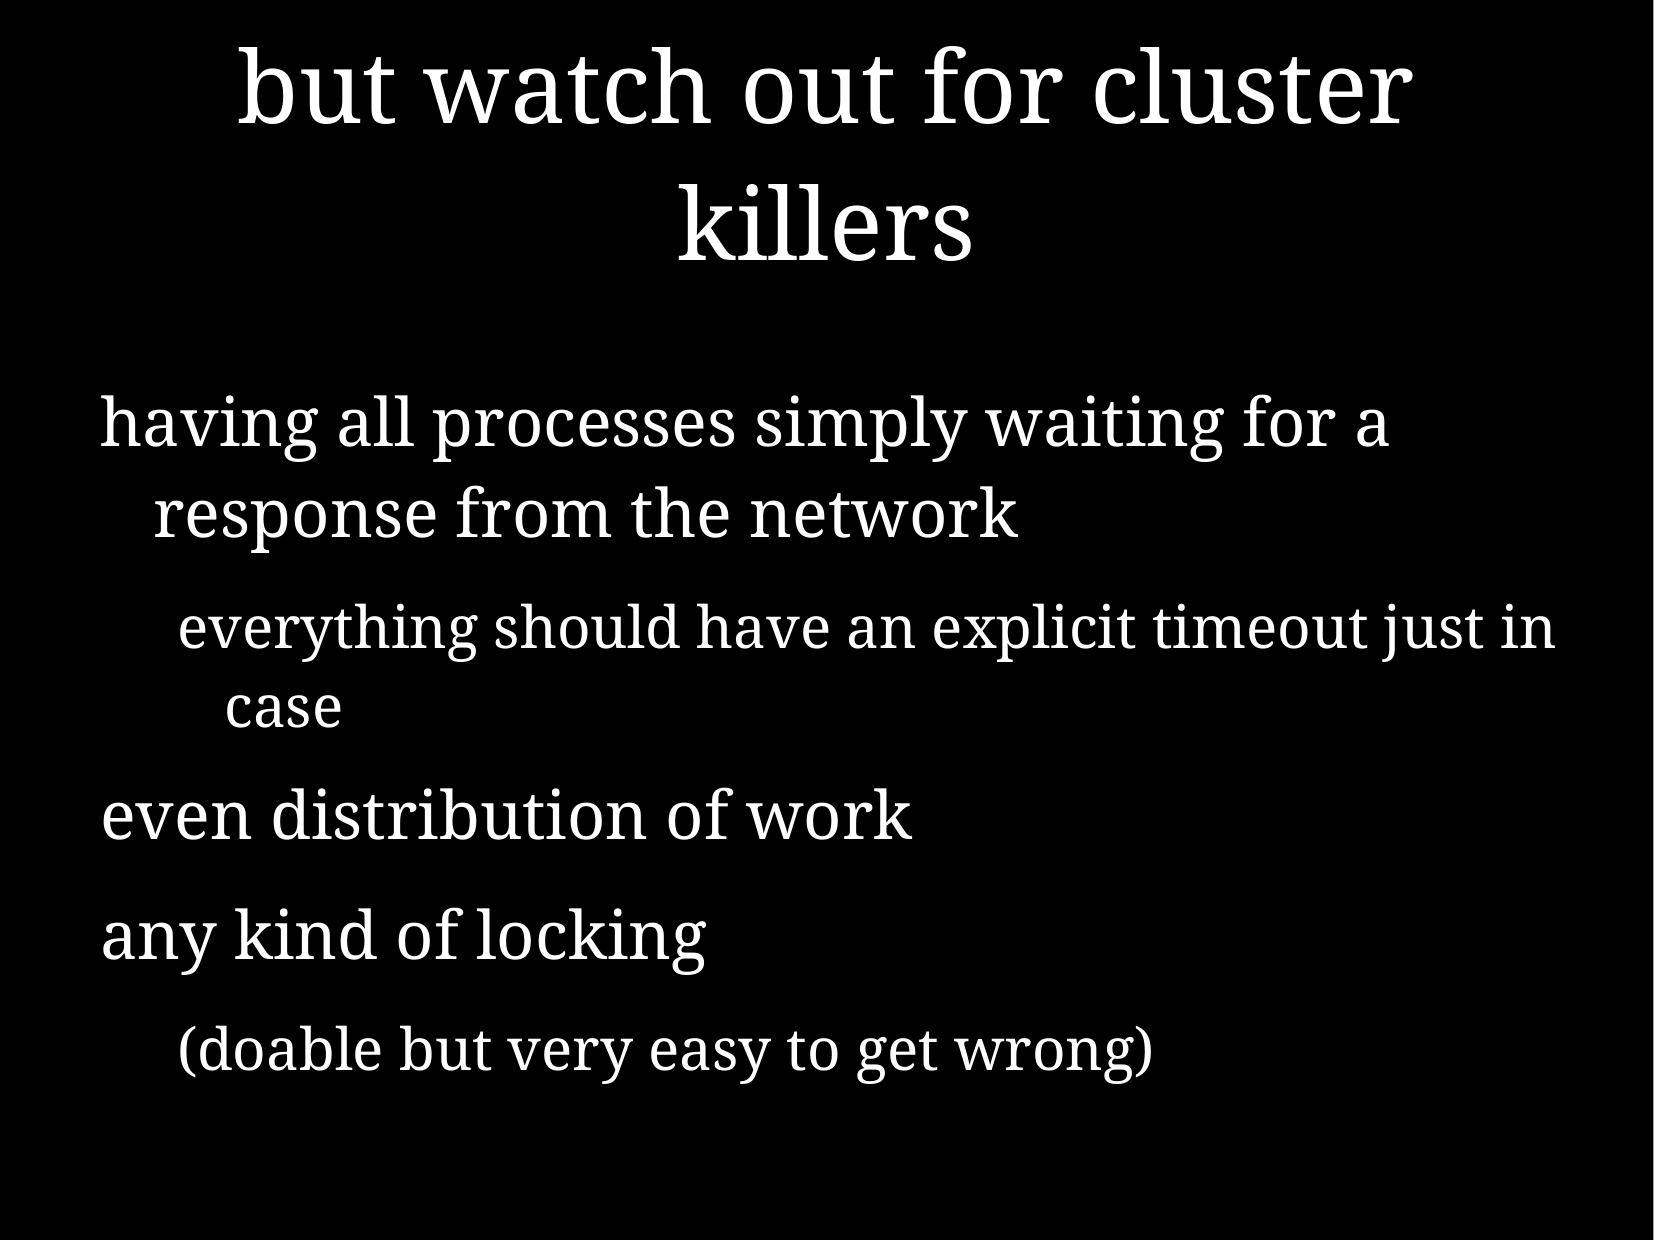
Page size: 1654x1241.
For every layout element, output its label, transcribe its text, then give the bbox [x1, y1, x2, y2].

title but watch out for cluster killers [82, 56, 1571, 250]
list having all processes simply waiting for a response from the network everything should have an explicit timeout just in case even distribution of work any kind of locking (doable but very easy to get wrong) [82, 375, 1571, 1094]
